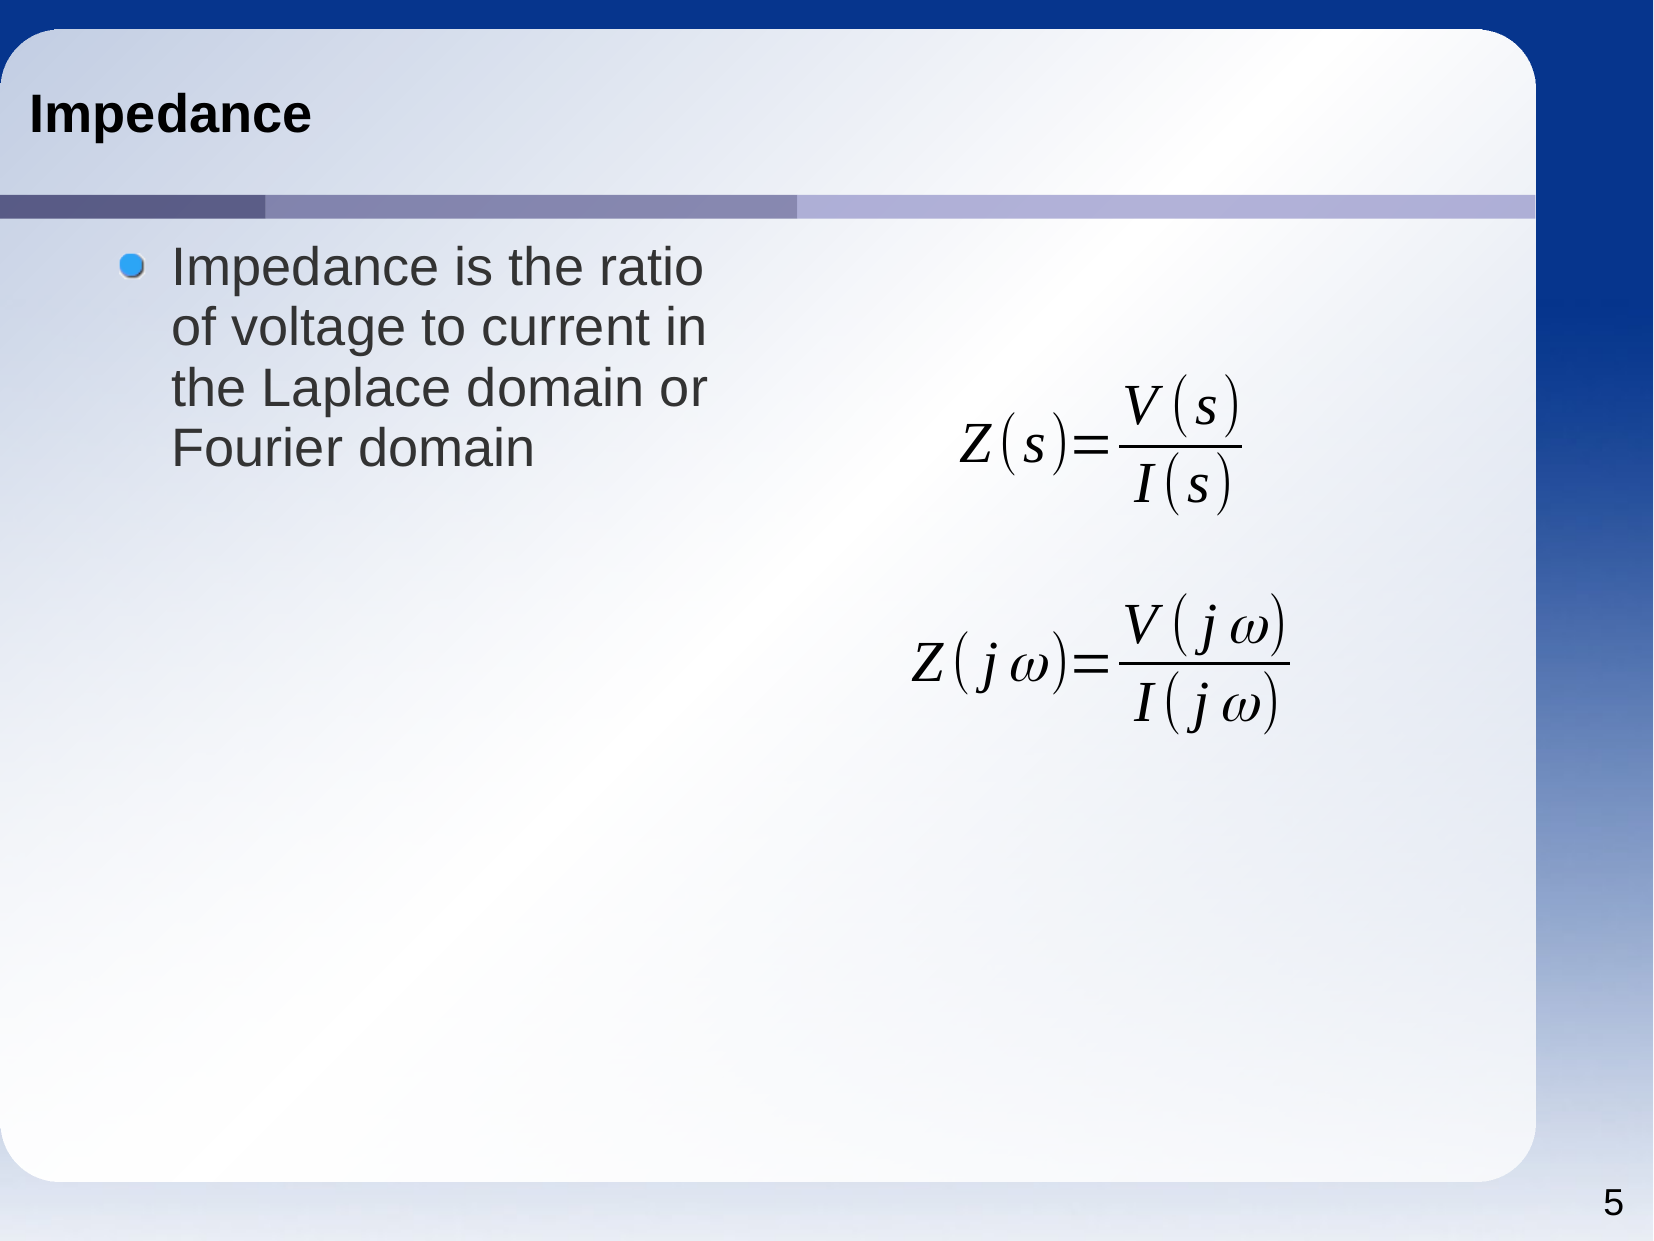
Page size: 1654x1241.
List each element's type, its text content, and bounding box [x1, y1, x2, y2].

title Impedance [29, 49, 1506, 178]
chart [903, 371, 1300, 739]
picture [0, 0, 1654, 1241]
list Impedance is the ratio of voltage to current in the Laplace domain or Fourier domain [29, 236, 750, 1152]
